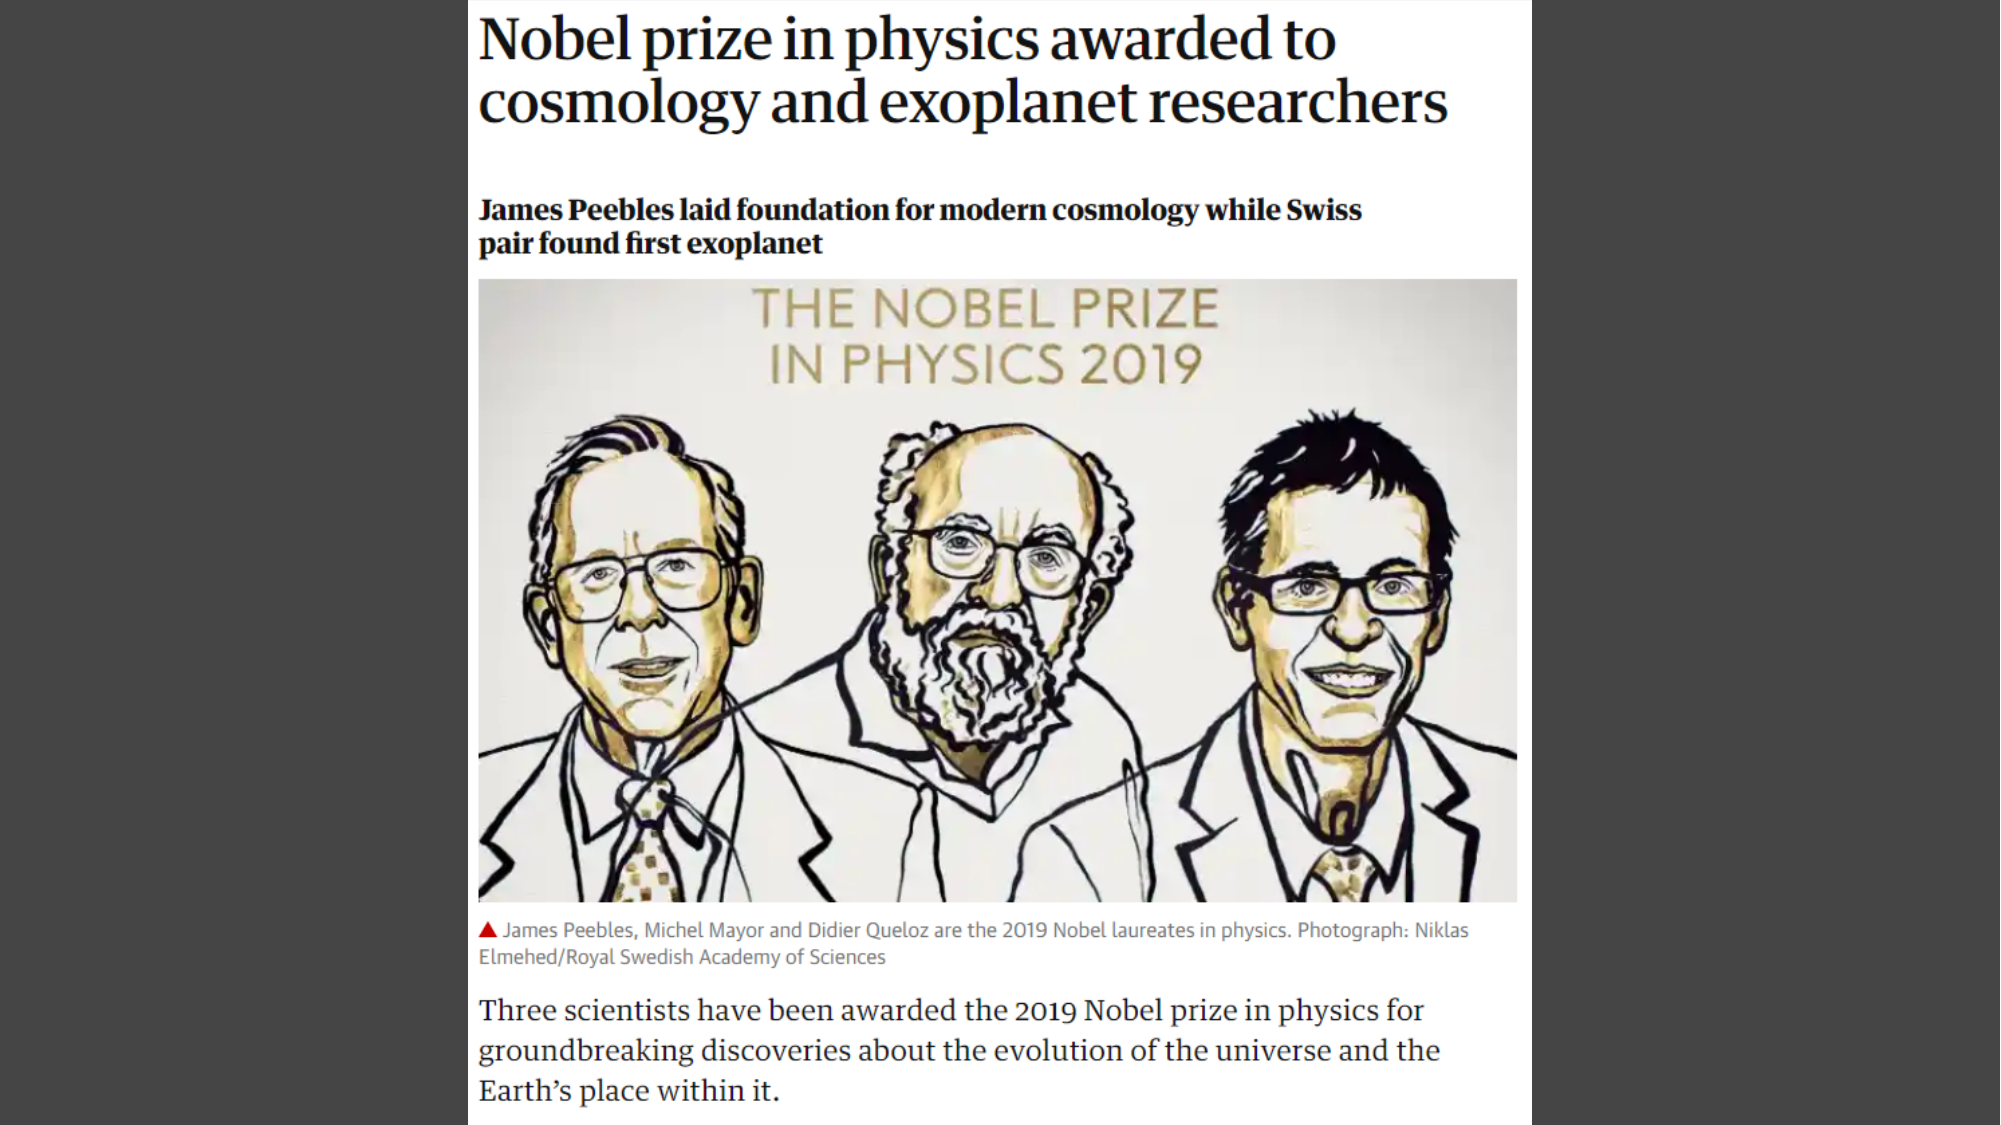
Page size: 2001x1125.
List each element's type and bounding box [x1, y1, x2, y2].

picture [468, 0, 1532, 1125]
